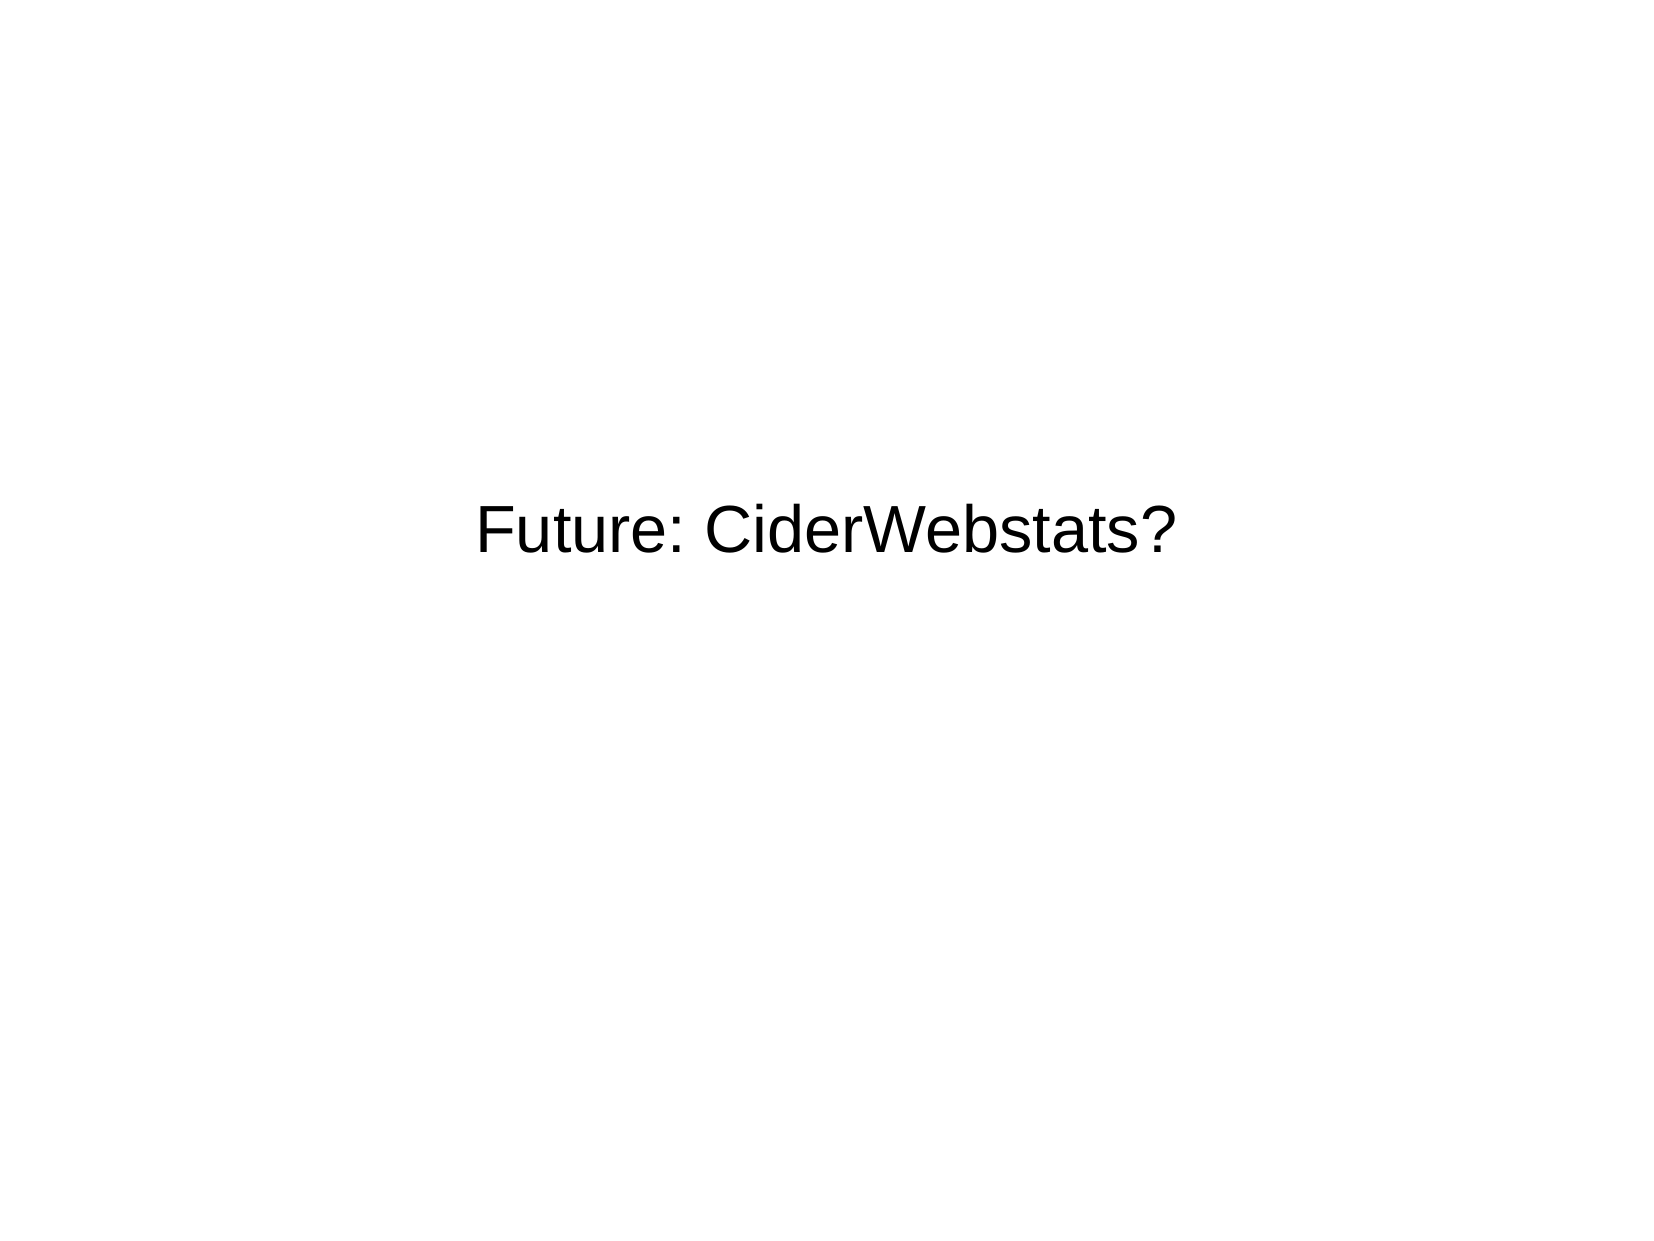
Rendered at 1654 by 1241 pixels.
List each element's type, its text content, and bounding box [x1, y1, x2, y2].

subtitle Future: CiderWebstats? [82, 49, 1571, 1010]
